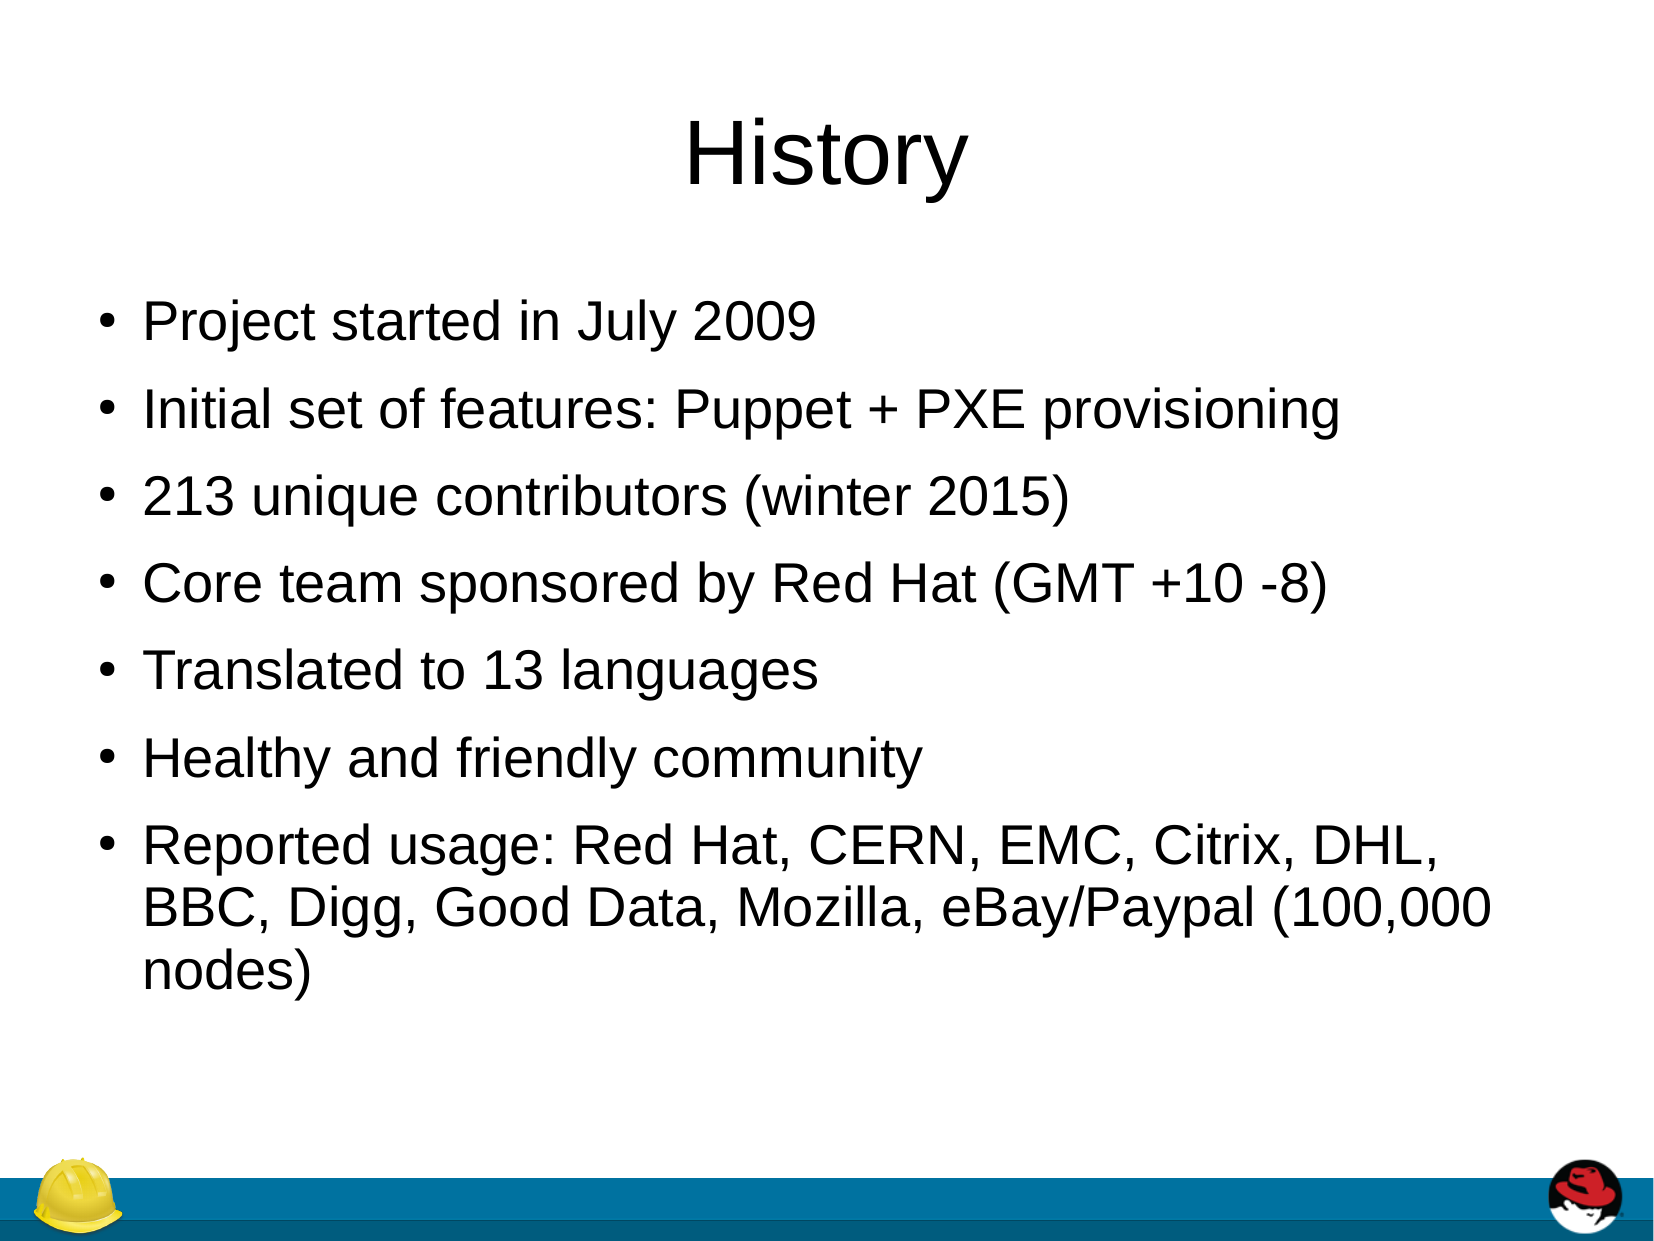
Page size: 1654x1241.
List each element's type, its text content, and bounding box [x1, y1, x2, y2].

title History [82, 49, 1571, 257]
picture [1547, 1157, 1630, 1233]
list Project started in July 2009 Initial set of features: Puppet + PXE provisioning 213 unique contributors (winter 2015) Core team sponsored by Red Hat (GMT +10 -8) Translated to 13 languages Healthy and friendly community Reported usage: Red Hat, CERN, EMC, Citrix, DHL, BBC, Digg, Good Data, Mozilla, eBay/Paypal (100,000 nodes) [82, 290, 1571, 1010]
picture [23, 1145, 130, 1235]
